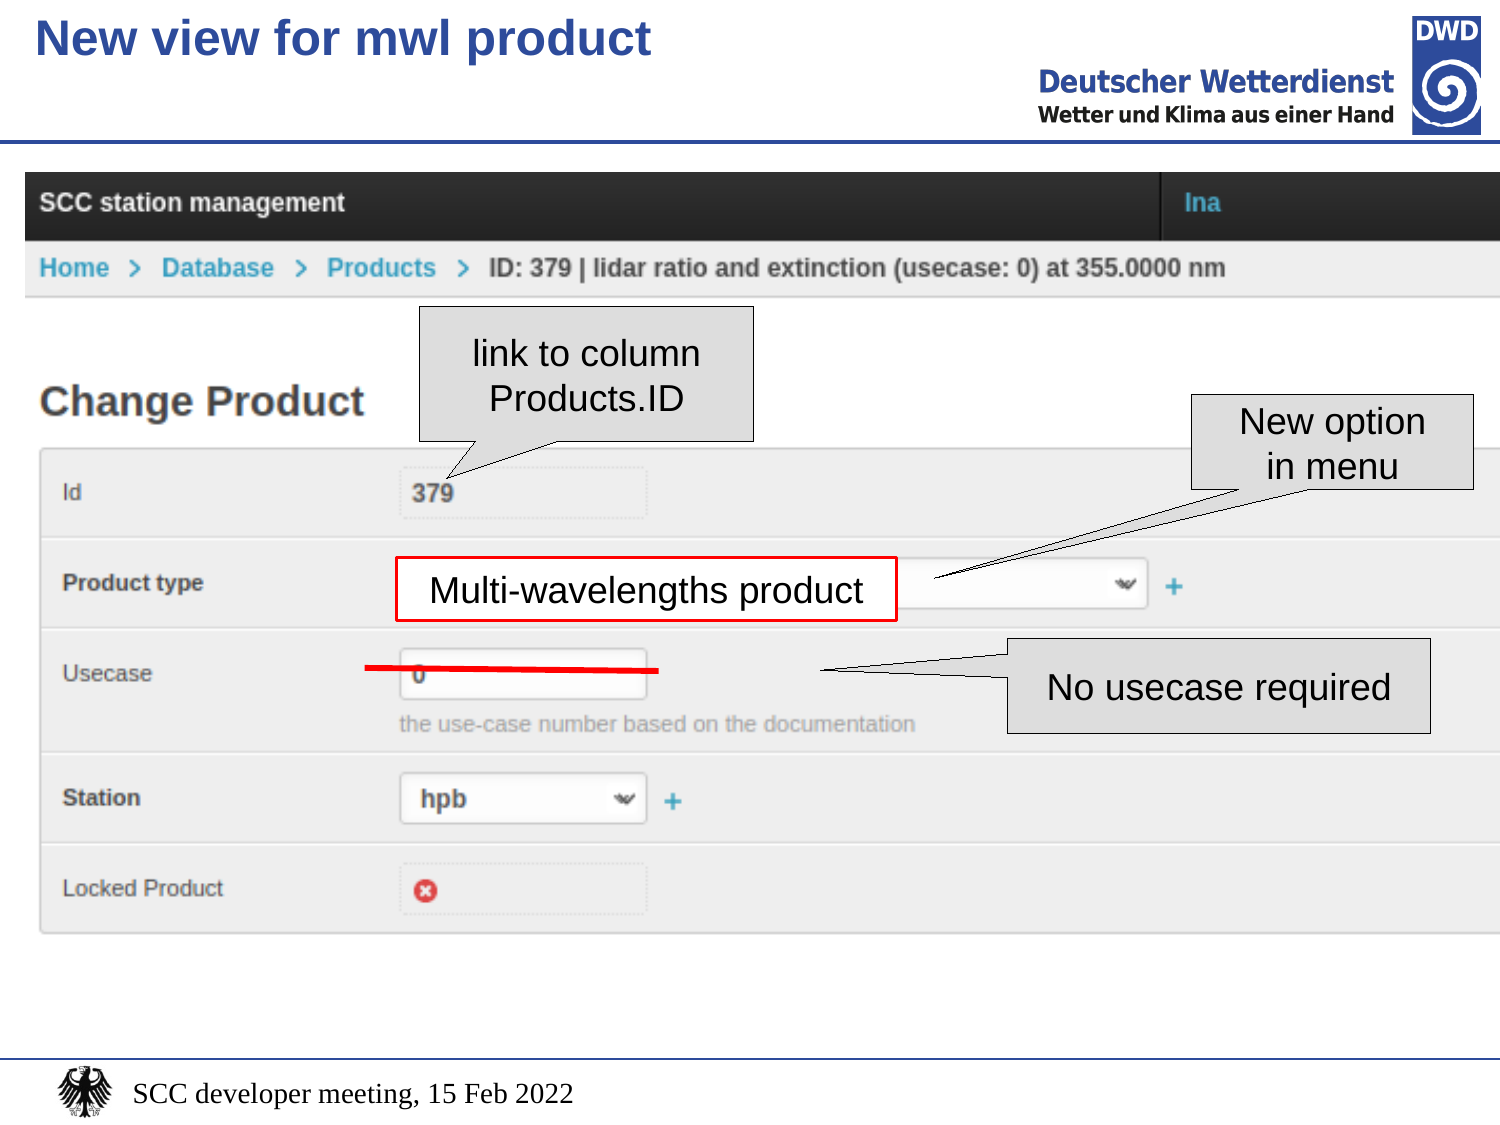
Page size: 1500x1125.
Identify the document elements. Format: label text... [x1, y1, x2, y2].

text_box New view for mwl product [20, 0, 988, 74]
picture [25, 172, 1500, 941]
text_box No usecase required [820, 638, 1431, 734]
text_box New option in menu [934, 394, 1474, 579]
text_box link to column Products.ID [419, 306, 754, 479]
picture [55, 1064, 114, 1119]
text_box Multi-wavelengths product [396, 557, 897, 621]
picture [1038, 16, 1481, 135]
